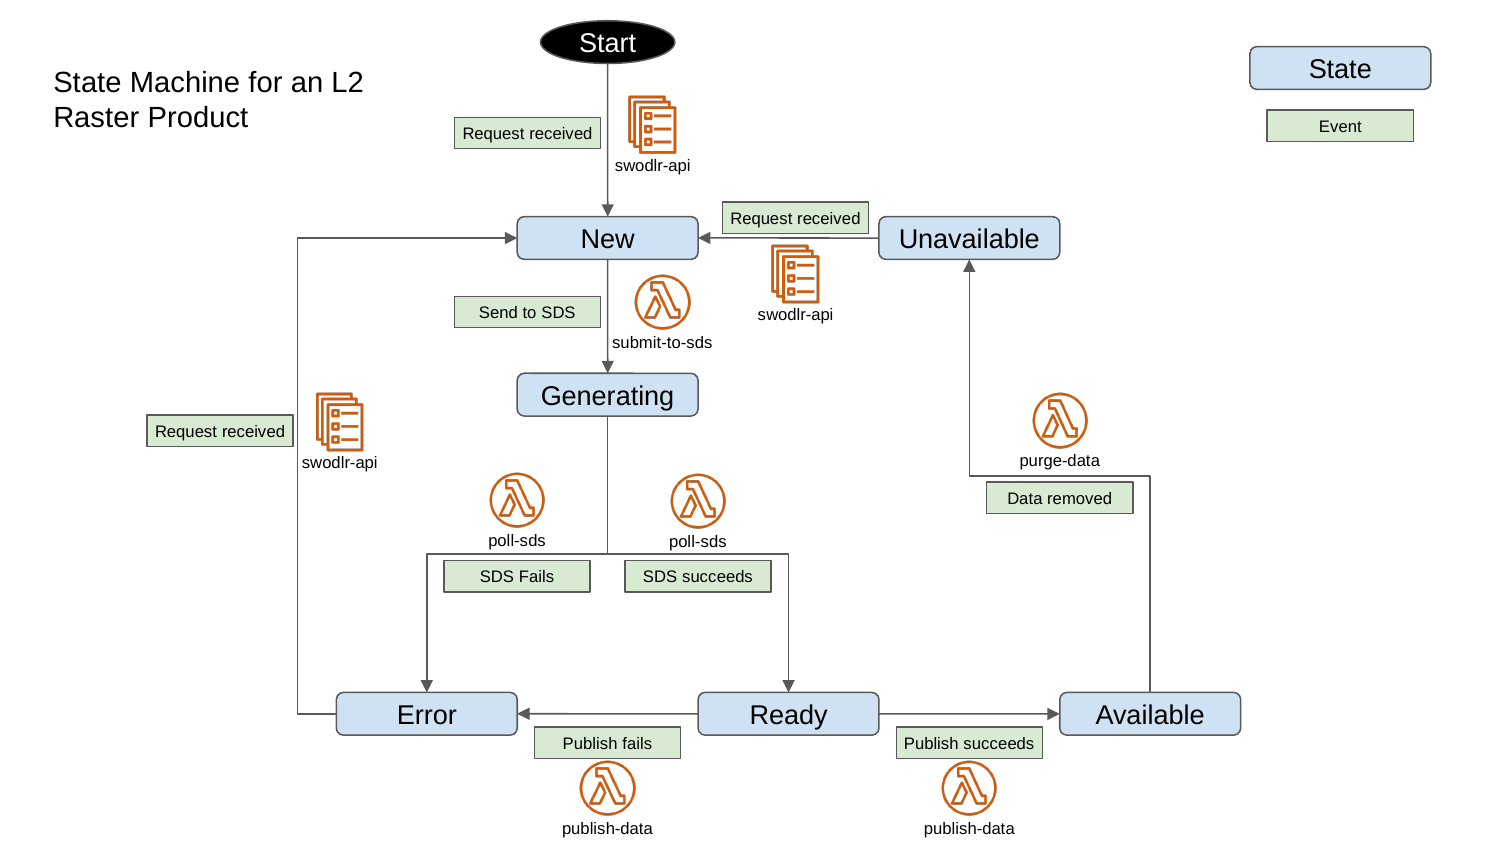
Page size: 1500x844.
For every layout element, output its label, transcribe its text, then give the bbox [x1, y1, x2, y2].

text_box SDS succeeds [624, 560, 772, 592]
text_box poll-sds [462, 529, 572, 550]
picture [939, 758, 999, 817]
text_box Send to SDS [454, 296, 601, 328]
text_box Request received [722, 201, 869, 234]
picture [577, 758, 638, 817]
text_box Error [336, 692, 518, 736]
text_box Start [540, 20, 675, 64]
picture [1030, 390, 1090, 450]
text_box Generating [517, 373, 699, 417]
text_box Unavailable [878, 216, 1060, 260]
text_box Request received [147, 414, 294, 447]
text_box Publish fails [534, 726, 681, 759]
text_box SDS Fails [444, 560, 591, 592]
text_box Ready [698, 692, 879, 736]
text_box swodlr-api [757, 305, 834, 323]
text_box purge-data [1004, 450, 1115, 471]
text_box New [517, 216, 699, 260]
text_box Data removed [986, 481, 1133, 514]
text_box poll-sds [643, 530, 753, 551]
picture [632, 272, 693, 331]
text_box Publish succeeds [896, 726, 1043, 759]
text_box State Machine for an L2 Raster Product [38, 48, 445, 149]
picture [668, 471, 728, 530]
picture [763, 242, 828, 305]
picture [620, 93, 685, 155]
picture [487, 470, 547, 529]
text_box submit-to-sds [607, 331, 718, 352]
text_box Available [1059, 692, 1241, 736]
text_box swodlr-api [614, 155, 691, 173]
text_box publish-data [552, 817, 663, 838]
picture [308, 390, 372, 453]
text_box Request received [454, 117, 601, 149]
text_box swodlr-api [301, 453, 378, 471]
text_box Event [1267, 109, 1414, 142]
text_box publish-data [914, 817, 1025, 838]
text_box State [1249, 46, 1431, 90]
